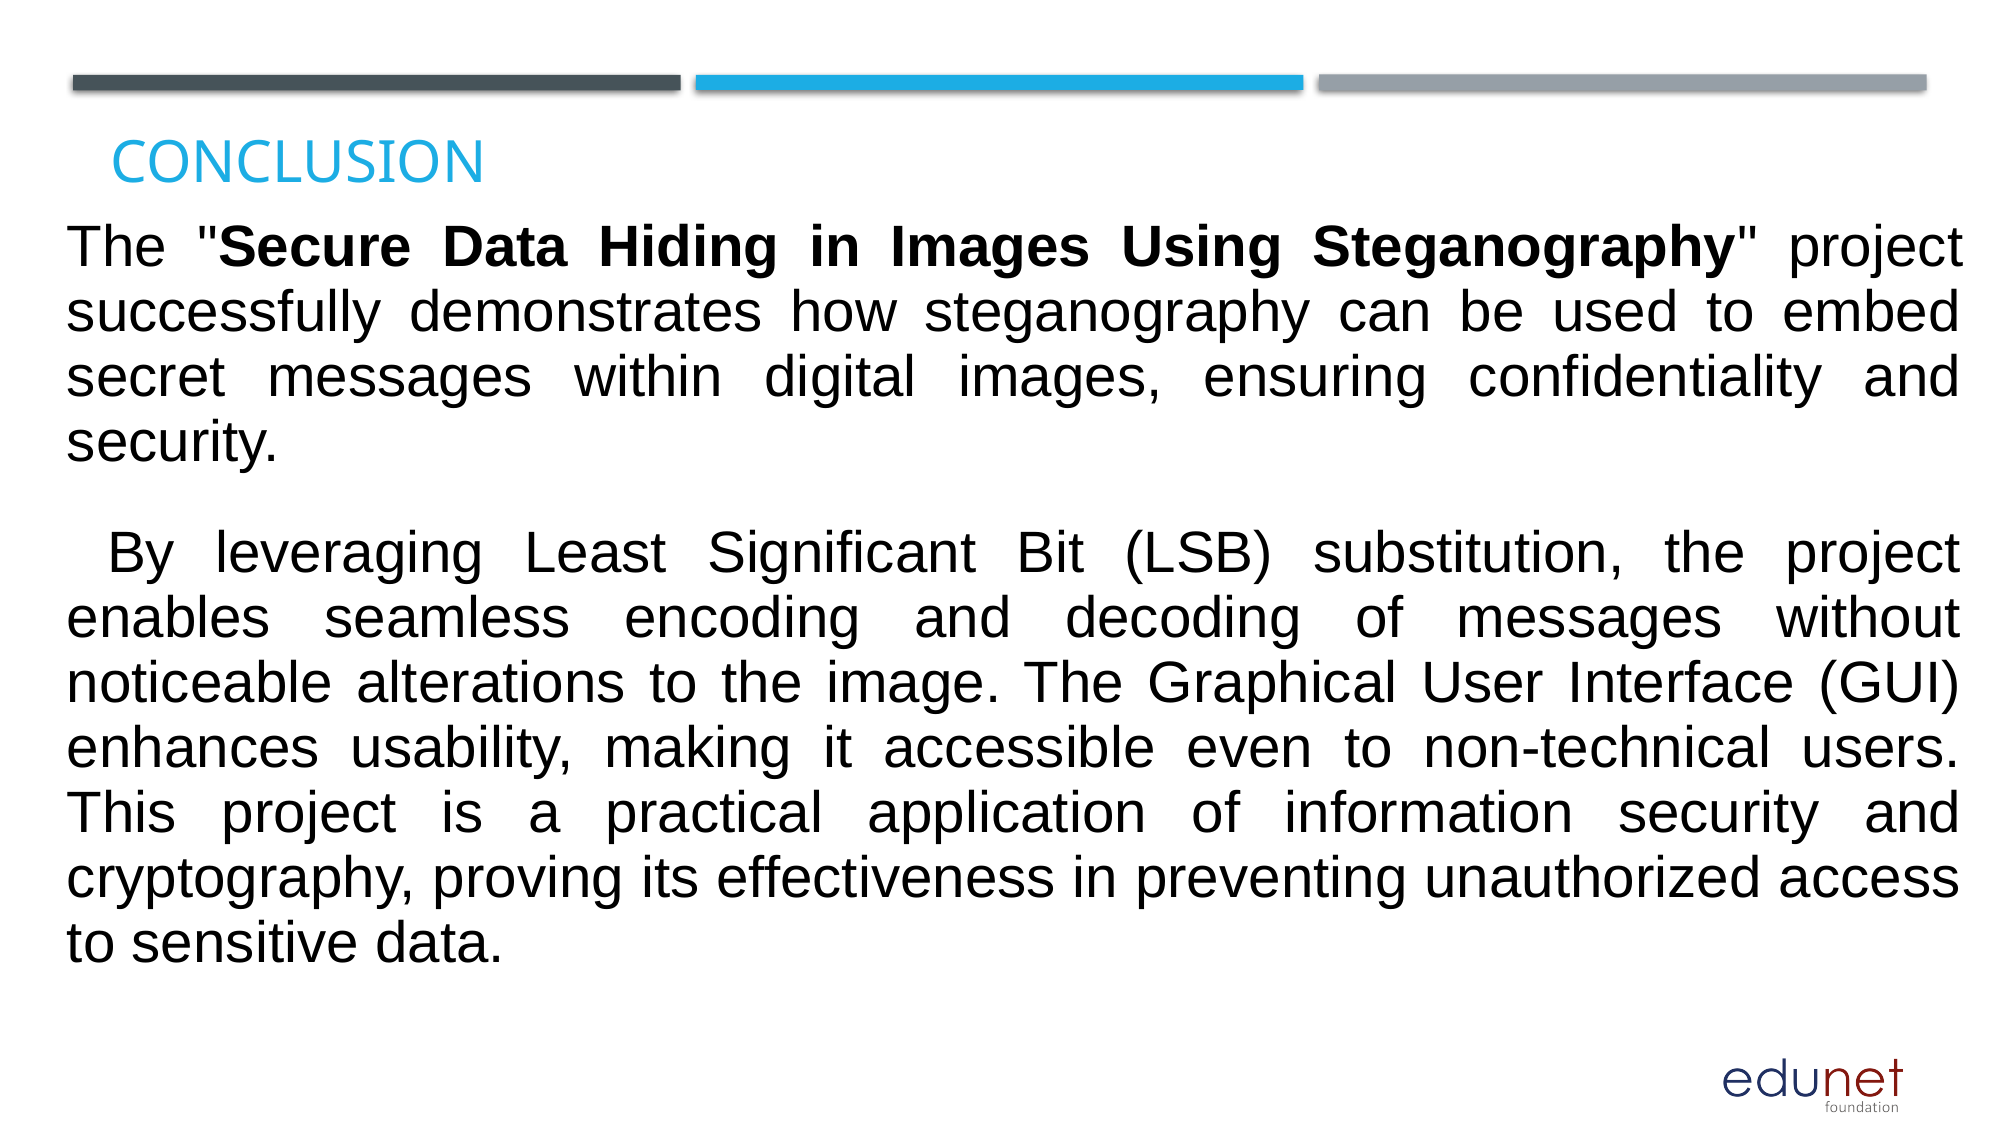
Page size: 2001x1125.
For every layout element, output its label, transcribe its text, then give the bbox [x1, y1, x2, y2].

title Conclusion [95, 115, 1905, 203]
text_box The "Secure Data Hiding in Images Using Steganography" project successfully demonstrates how steganography can be used to embed secret messages within digital images, ensuring confidentiality and security. By leveraging Least Significant Bit (LSB) substitution, the project enables seamless encoding and decoding of messages without noticeable alterations to the image. The Graphical User Interface (GUI) enhances usability, making it accessible even to non-technical users. This project is a practical application of information security and cryptography, proving its effectiveness in preventing unauthorized access to sensitive data. [52, 206, 1979, 983]
picture [1719, 1056, 1905, 1116]
